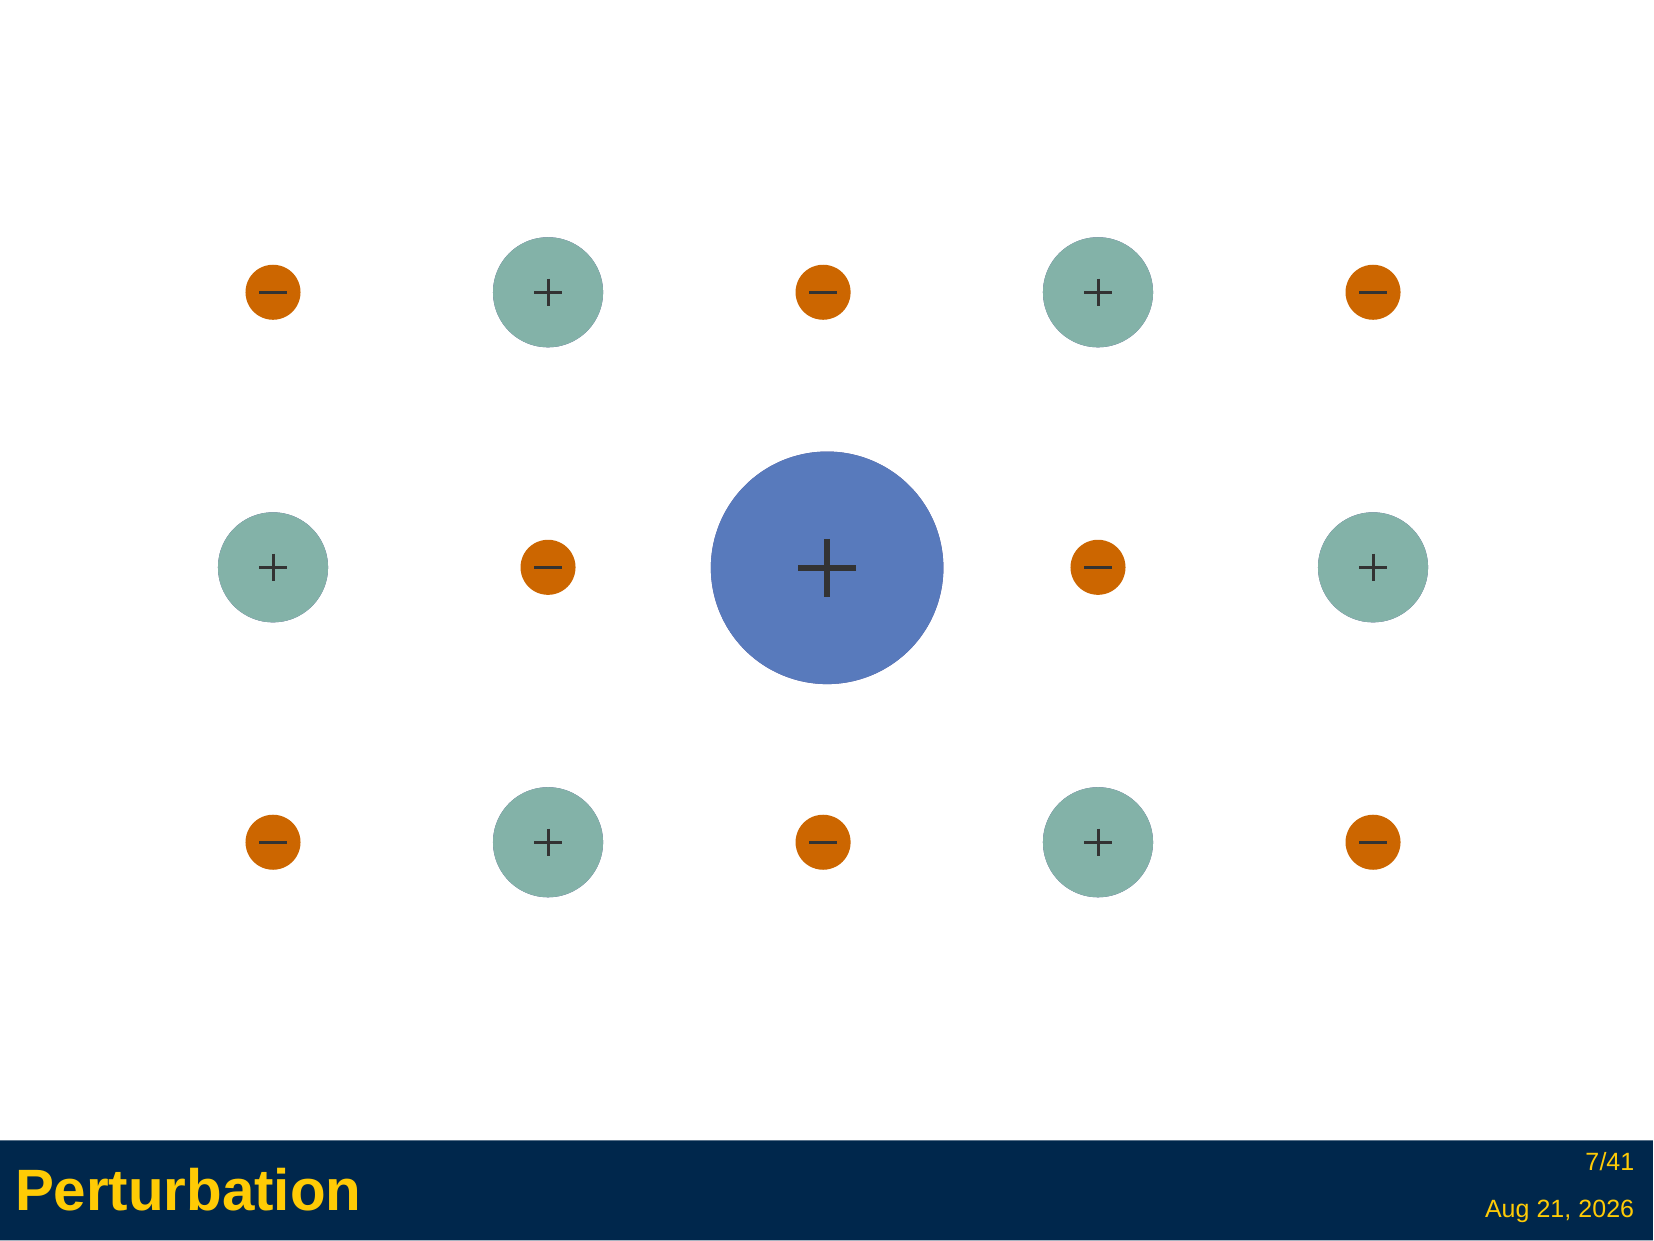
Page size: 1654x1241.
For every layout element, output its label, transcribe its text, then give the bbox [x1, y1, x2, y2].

text_box [795, 264, 851, 320]
text_box [1042, 787, 1154, 898]
text_box [492, 237, 604, 348]
text_box [492, 787, 604, 898]
text_box [245, 264, 301, 320]
text_box [520, 539, 576, 595]
text_box [795, 814, 851, 870]
text_box [217, 512, 329, 623]
text_box [1317, 512, 1429, 623]
title Perturbation [14, 1140, 1380, 1241]
text_box [1070, 539, 1126, 595]
text_box [245, 814, 301, 870]
text_box [1042, 237, 1154, 348]
text_box [710, 451, 944, 685]
text_box [1345, 814, 1401, 870]
text_box [1345, 264, 1401, 320]
